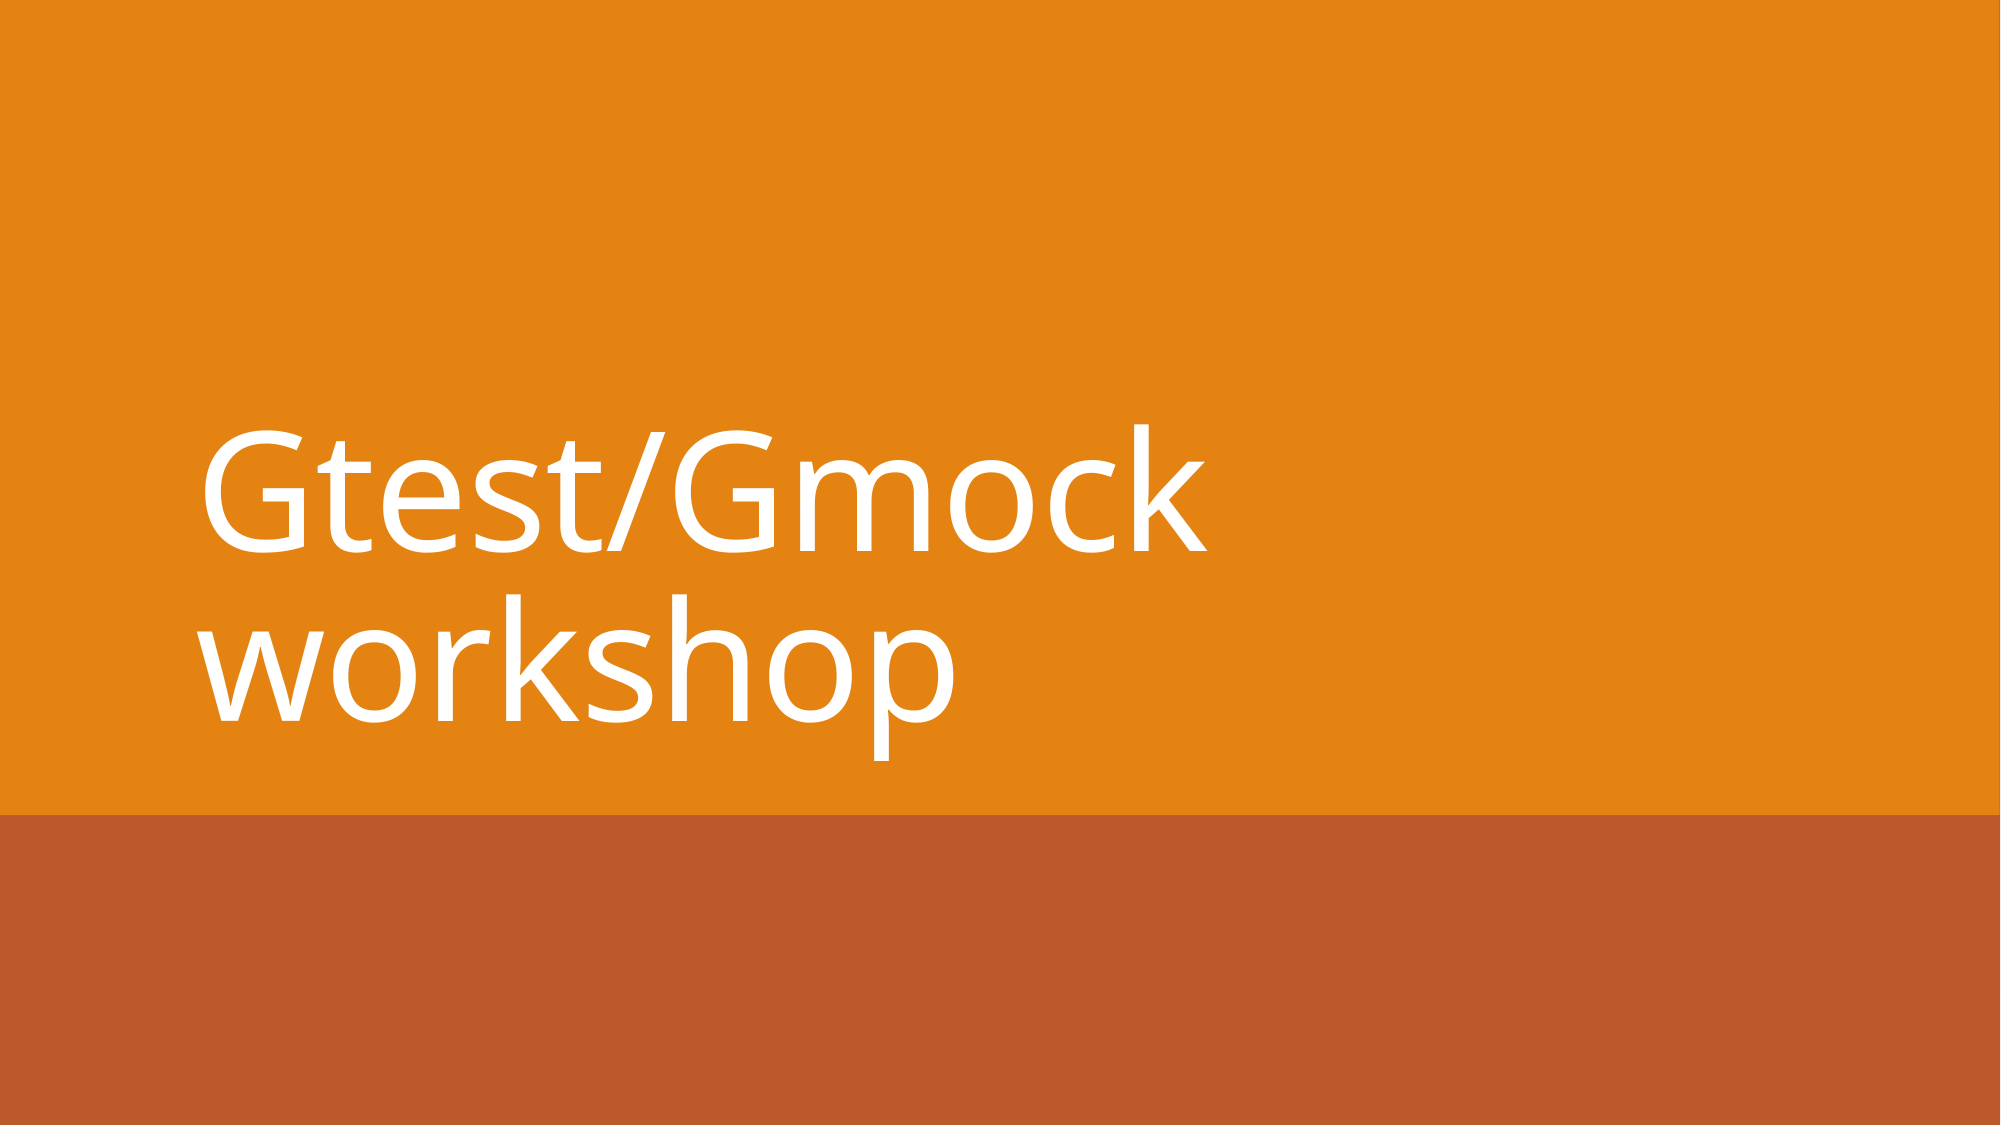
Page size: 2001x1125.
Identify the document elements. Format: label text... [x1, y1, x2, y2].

text_box [0, 0, 2000, 1125]
title Gtest/Gmock workshop [180, 124, 1830, 763]
